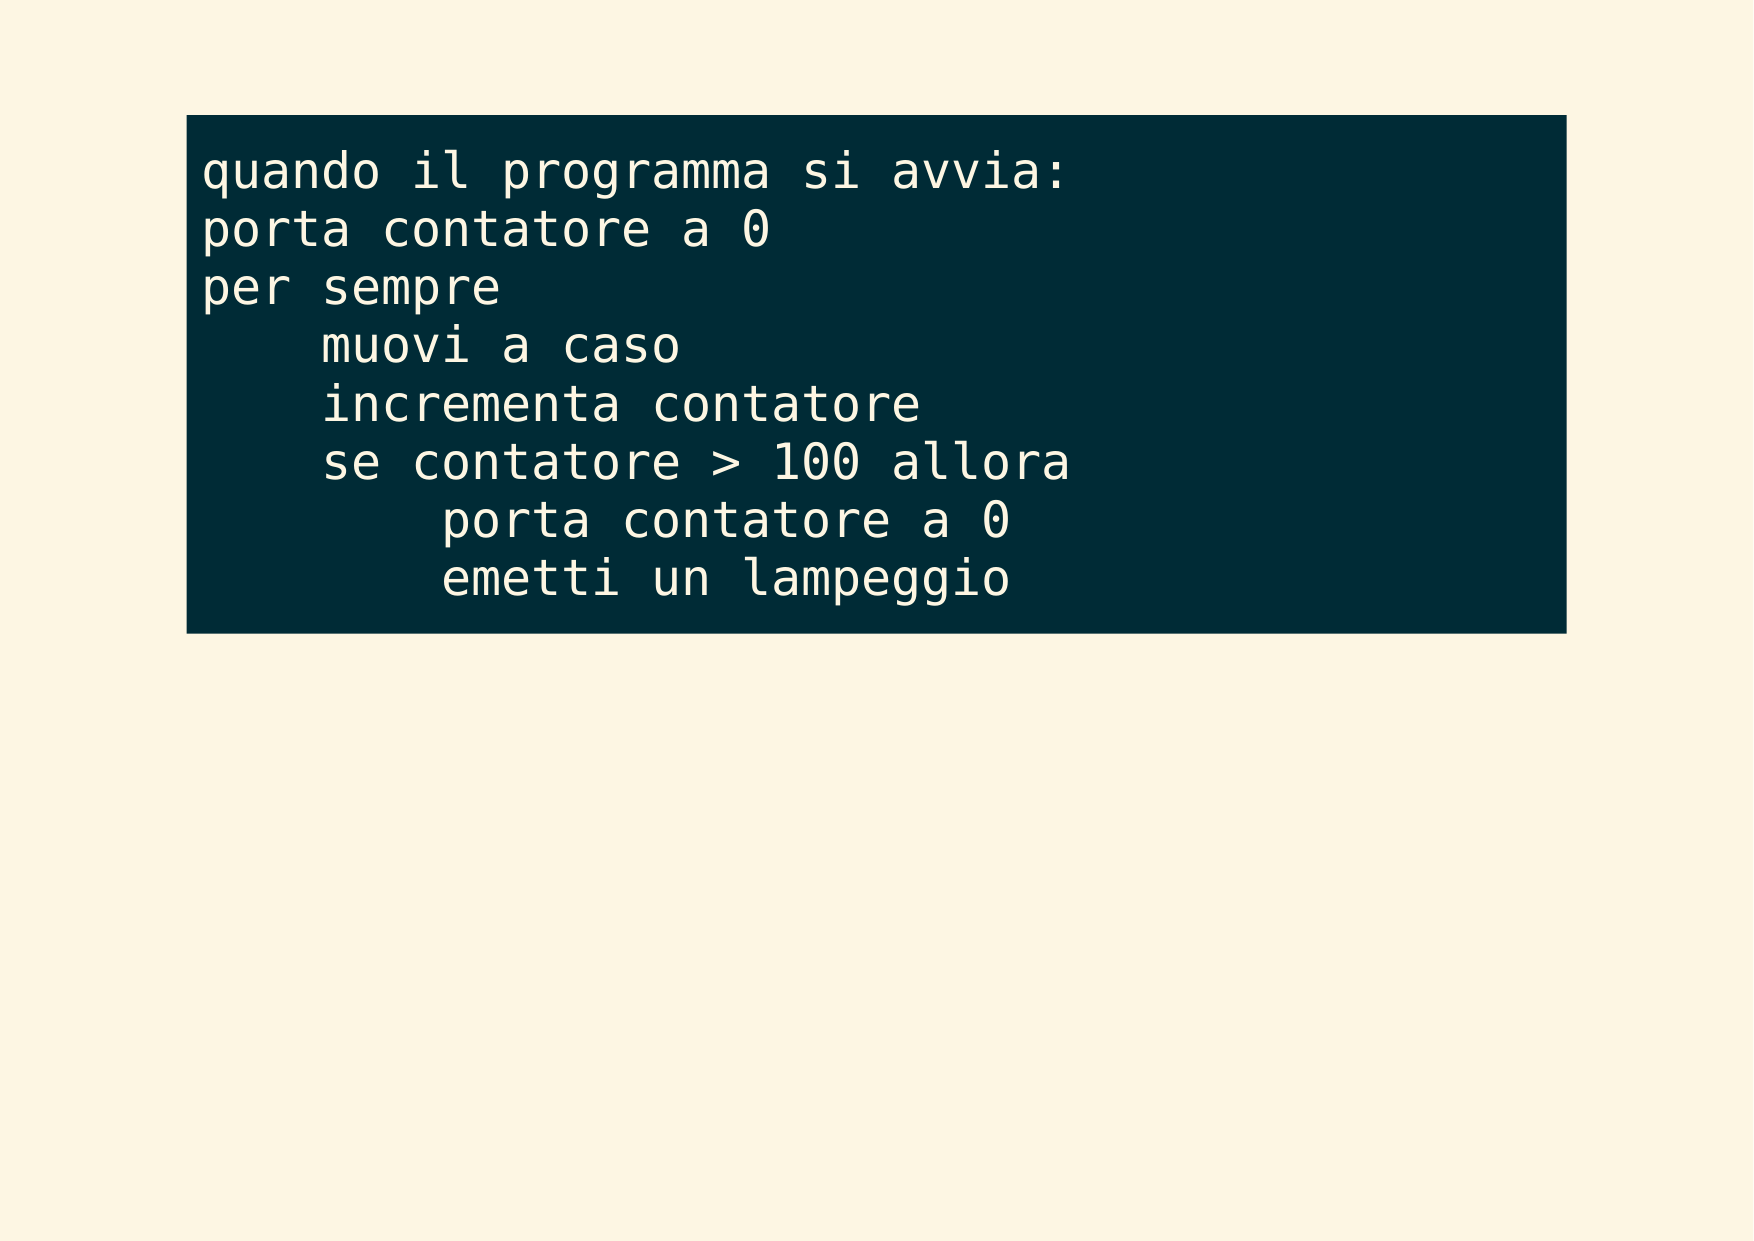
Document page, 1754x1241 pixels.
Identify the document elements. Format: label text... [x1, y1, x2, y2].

text_box quando il programma si avvia: porta contatore a 0 per sempre muovi a caso incrementa contatore se contatore > 100 allora porta contatore a 0 emetti un lampeggio [186, 115, 1567, 634]
